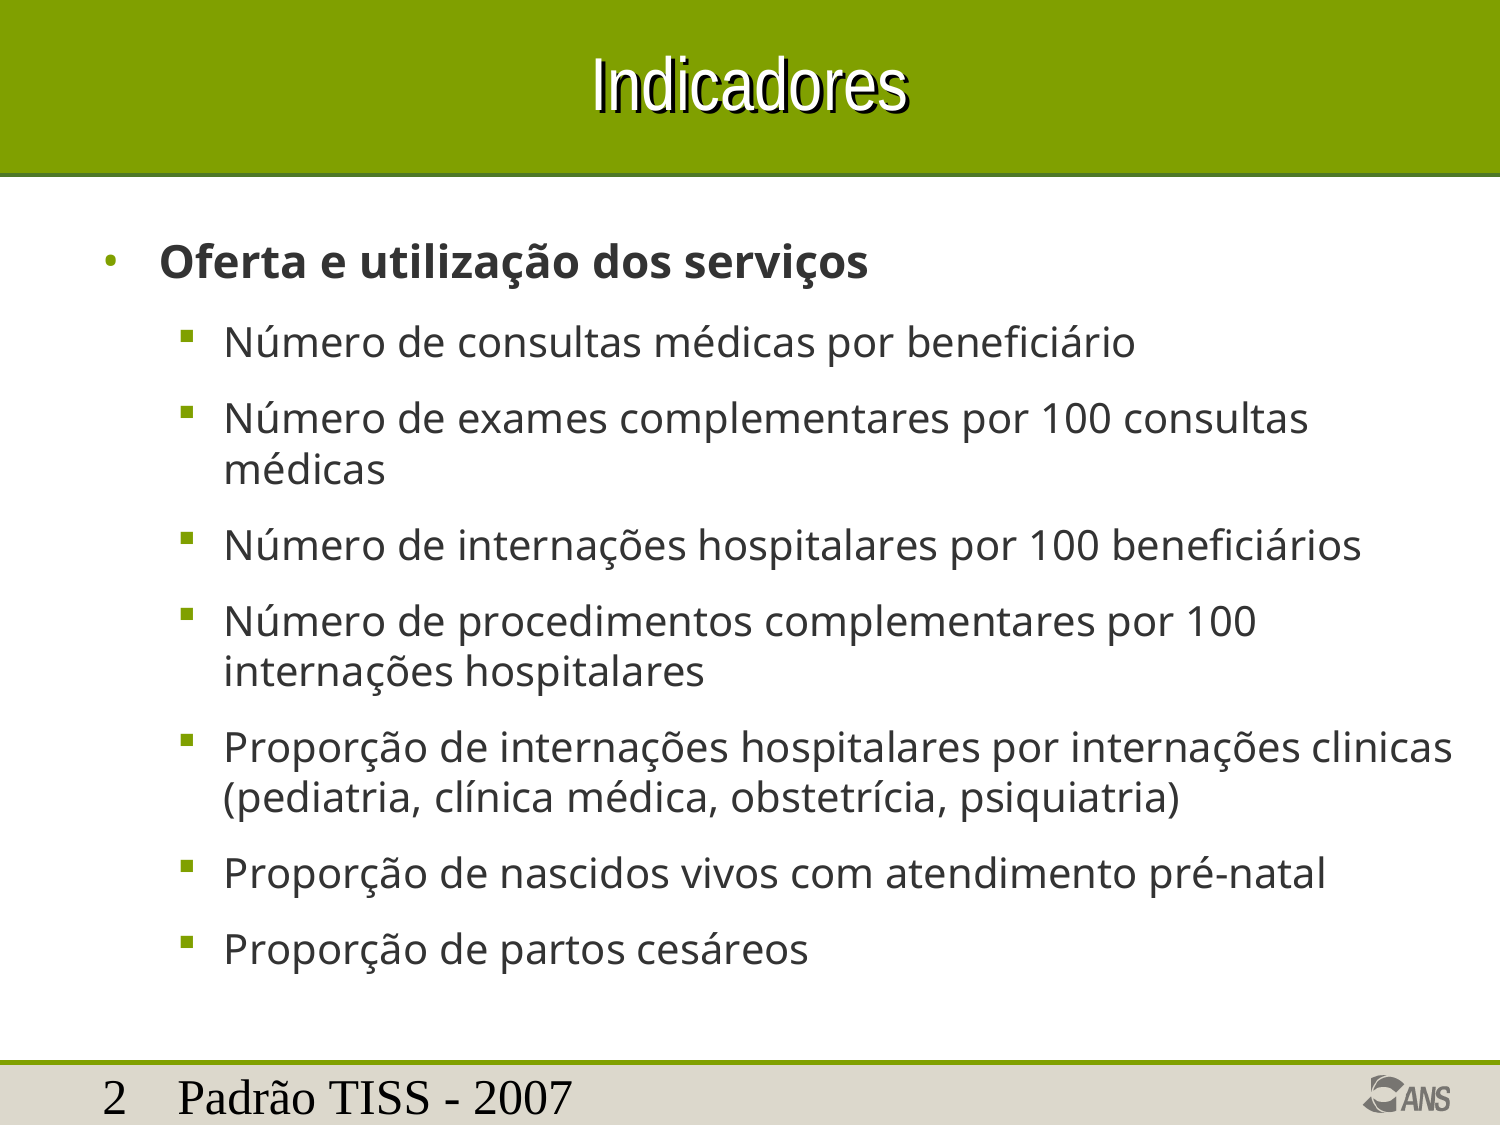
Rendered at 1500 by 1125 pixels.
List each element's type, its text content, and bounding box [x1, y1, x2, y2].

picture [1362, 1075, 1450, 1113]
list Oferta e utilização dos serviços Número de consultas médicas por beneficiário Número de exames complementares por 100 consultas médicas Número de internações hospitalares por 100 beneficiários Número de procedimentos complementares por 100 internações hospitalares Proporção de internações hospitalares por internações clinicas (pediatria, clínica médica, obstetrícia, psiquiatria) Proporção de nascidos vivos com atendimento pré-natal Proporção de partos cesáreos [87, 224, 1475, 1025]
title Indicadores [24, 10, 1475, 161]
